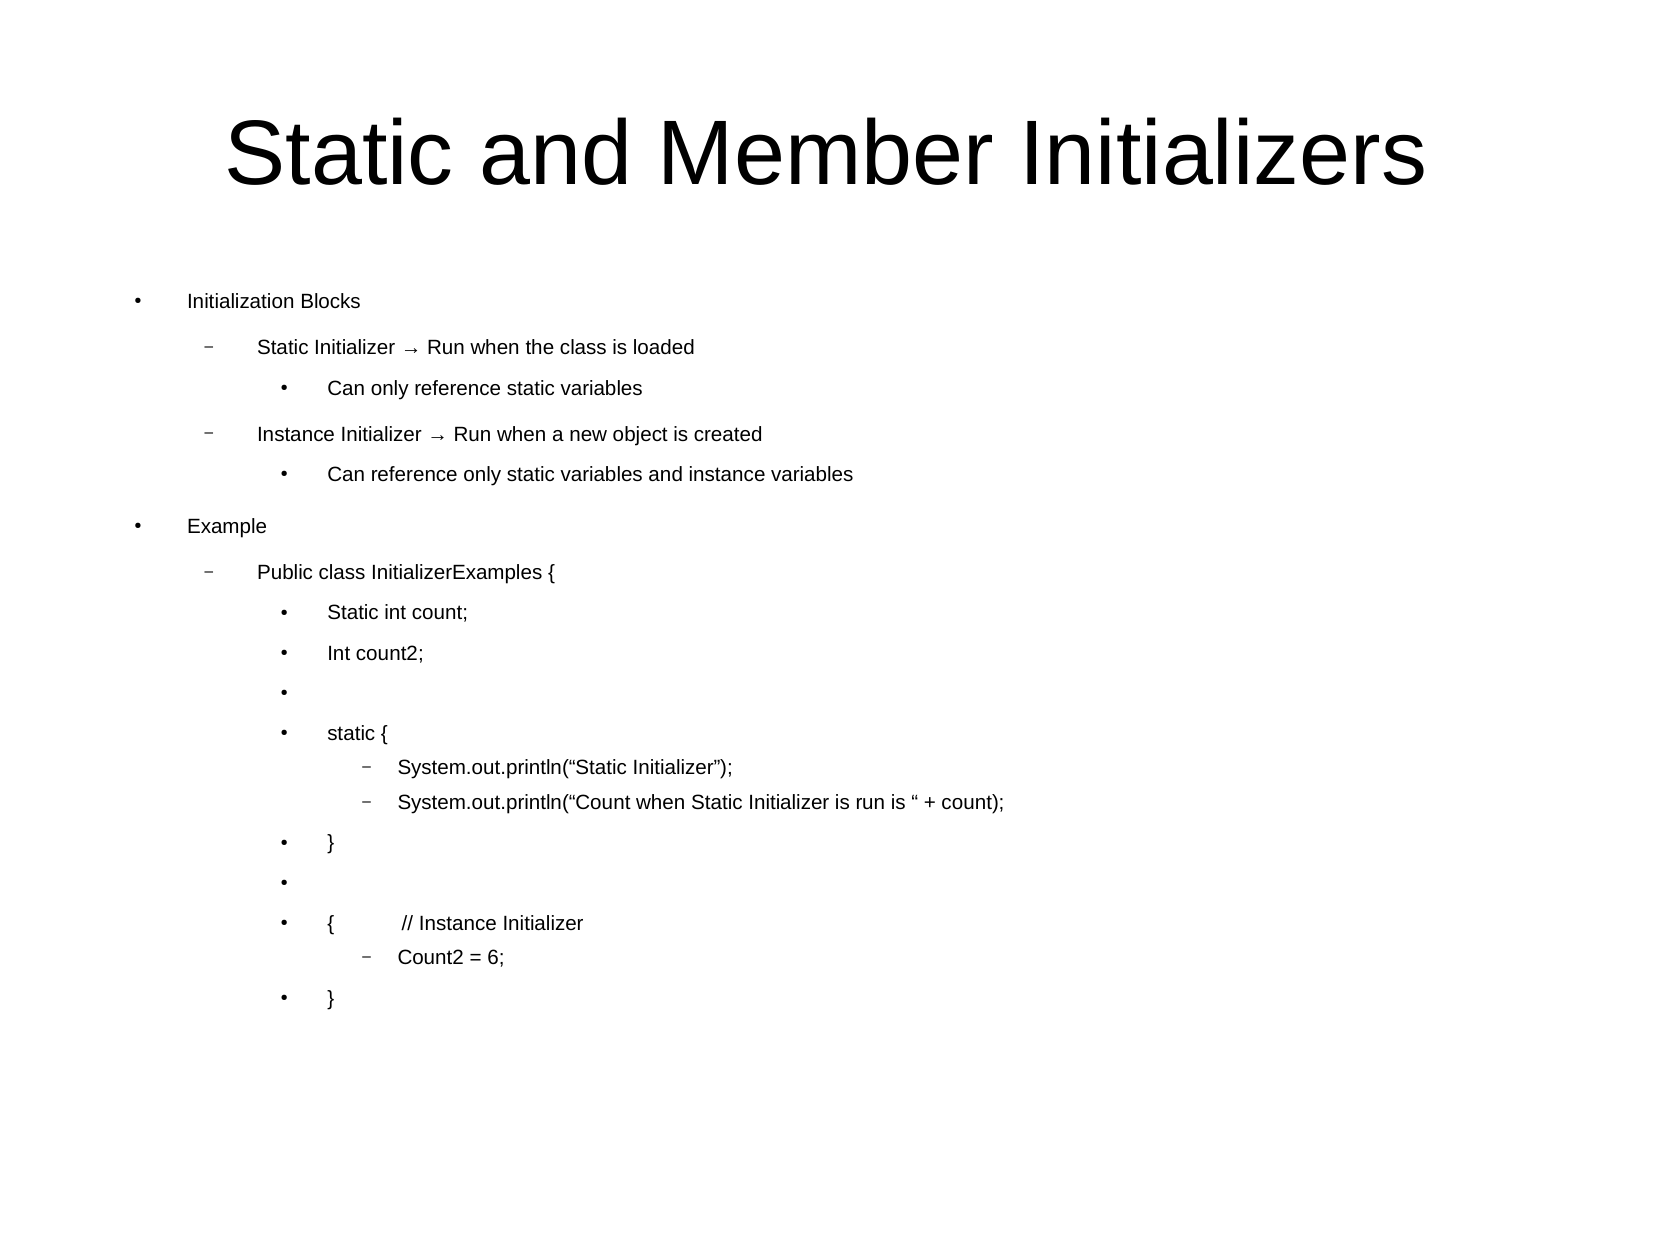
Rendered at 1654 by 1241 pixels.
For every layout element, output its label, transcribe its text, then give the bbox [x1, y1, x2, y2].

title Static and Member Initializers [82, 49, 1571, 257]
list Initialization Blocks Static Initializer → Run when the class is loaded Can only reference static variables Instance Initializer → Run when a new object is created Can reference only static variables and instance variables Example Public class InitializerExamples { Static int count; Int count2; static { System.out.println(“Static Initializer”); System.out.println(“Count when Static Initializer is run is “ + count); } { // Instance Initializer Count2 = 6; } [116, 290, 1606, 1010]
